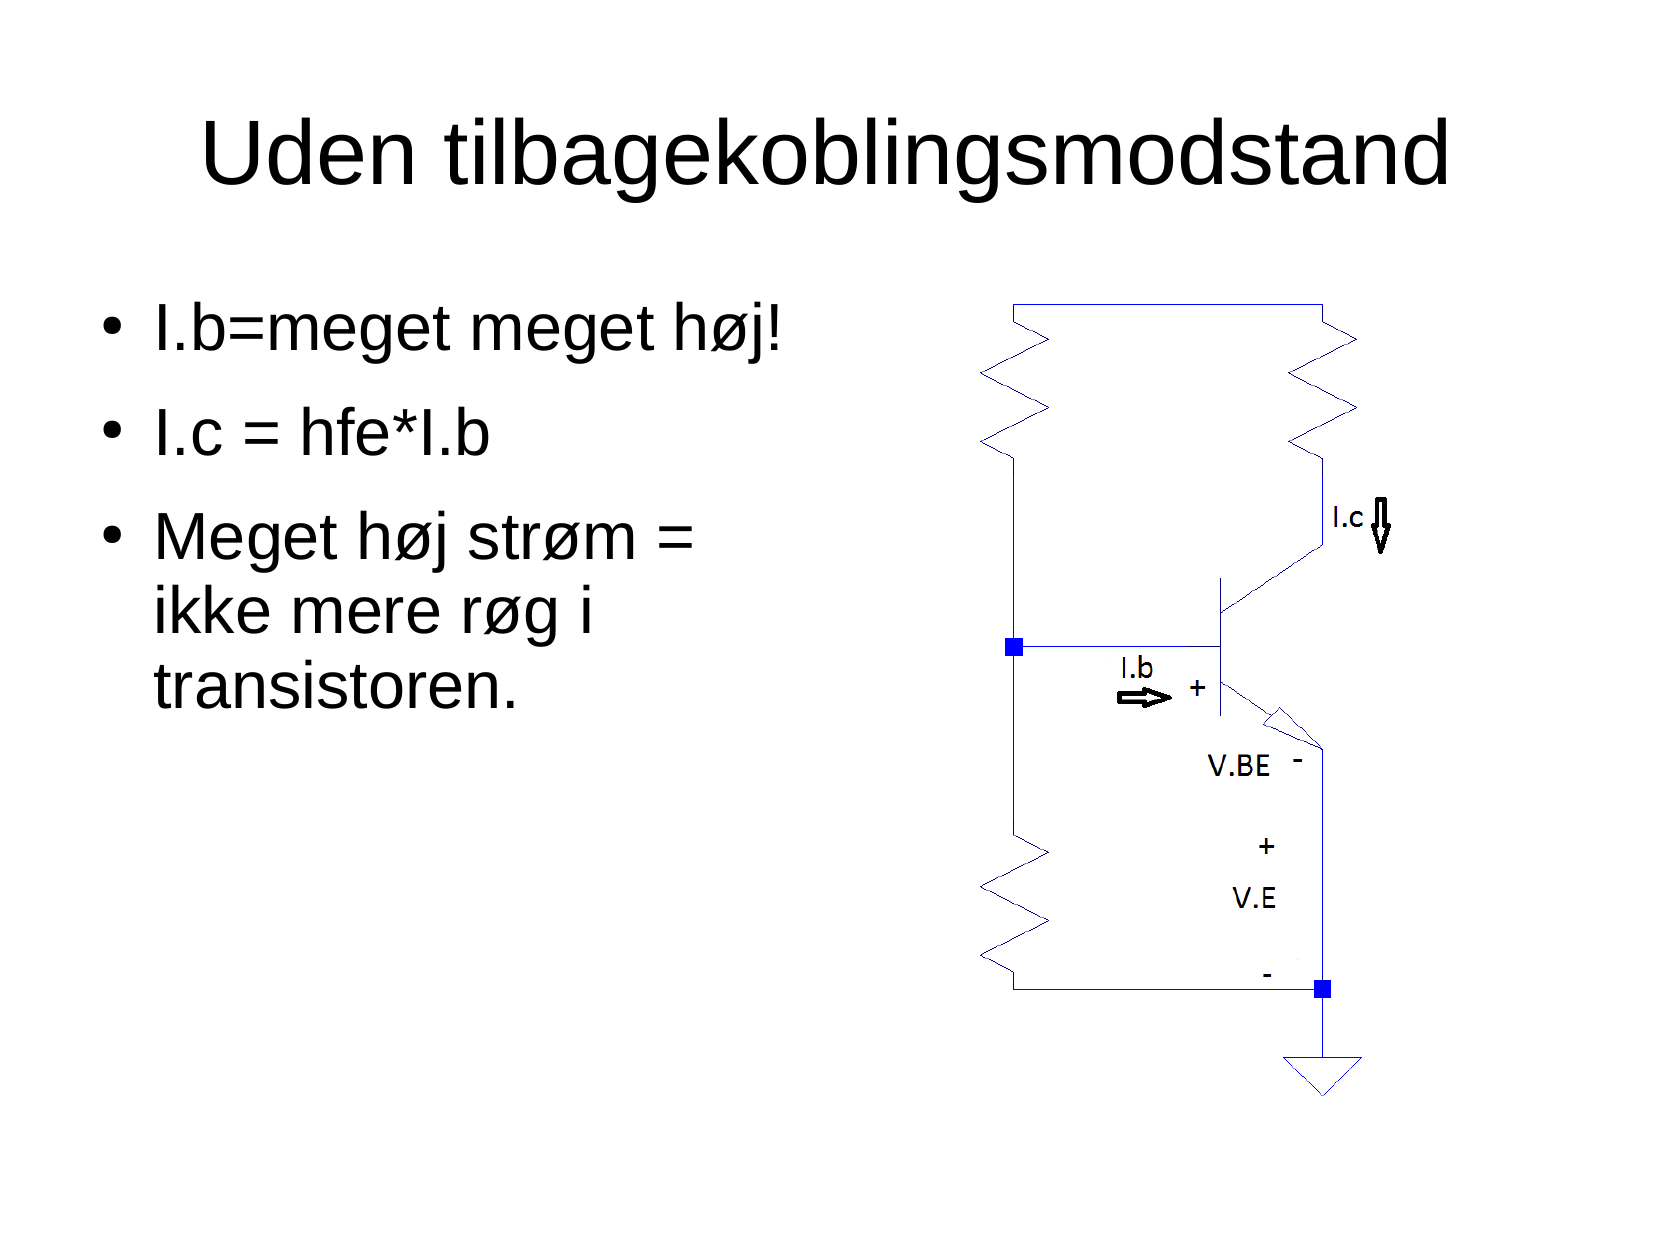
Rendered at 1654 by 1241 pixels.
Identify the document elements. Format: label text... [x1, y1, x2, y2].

picture [954, 290, 1462, 1109]
list I.b=meget meget høj! I.c = hfe*I.b Meget høj strøm = ikke mere røg i transistoren. [82, 290, 809, 1094]
title Uden tilbagekoblingsmodstand [82, 49, 1571, 257]
